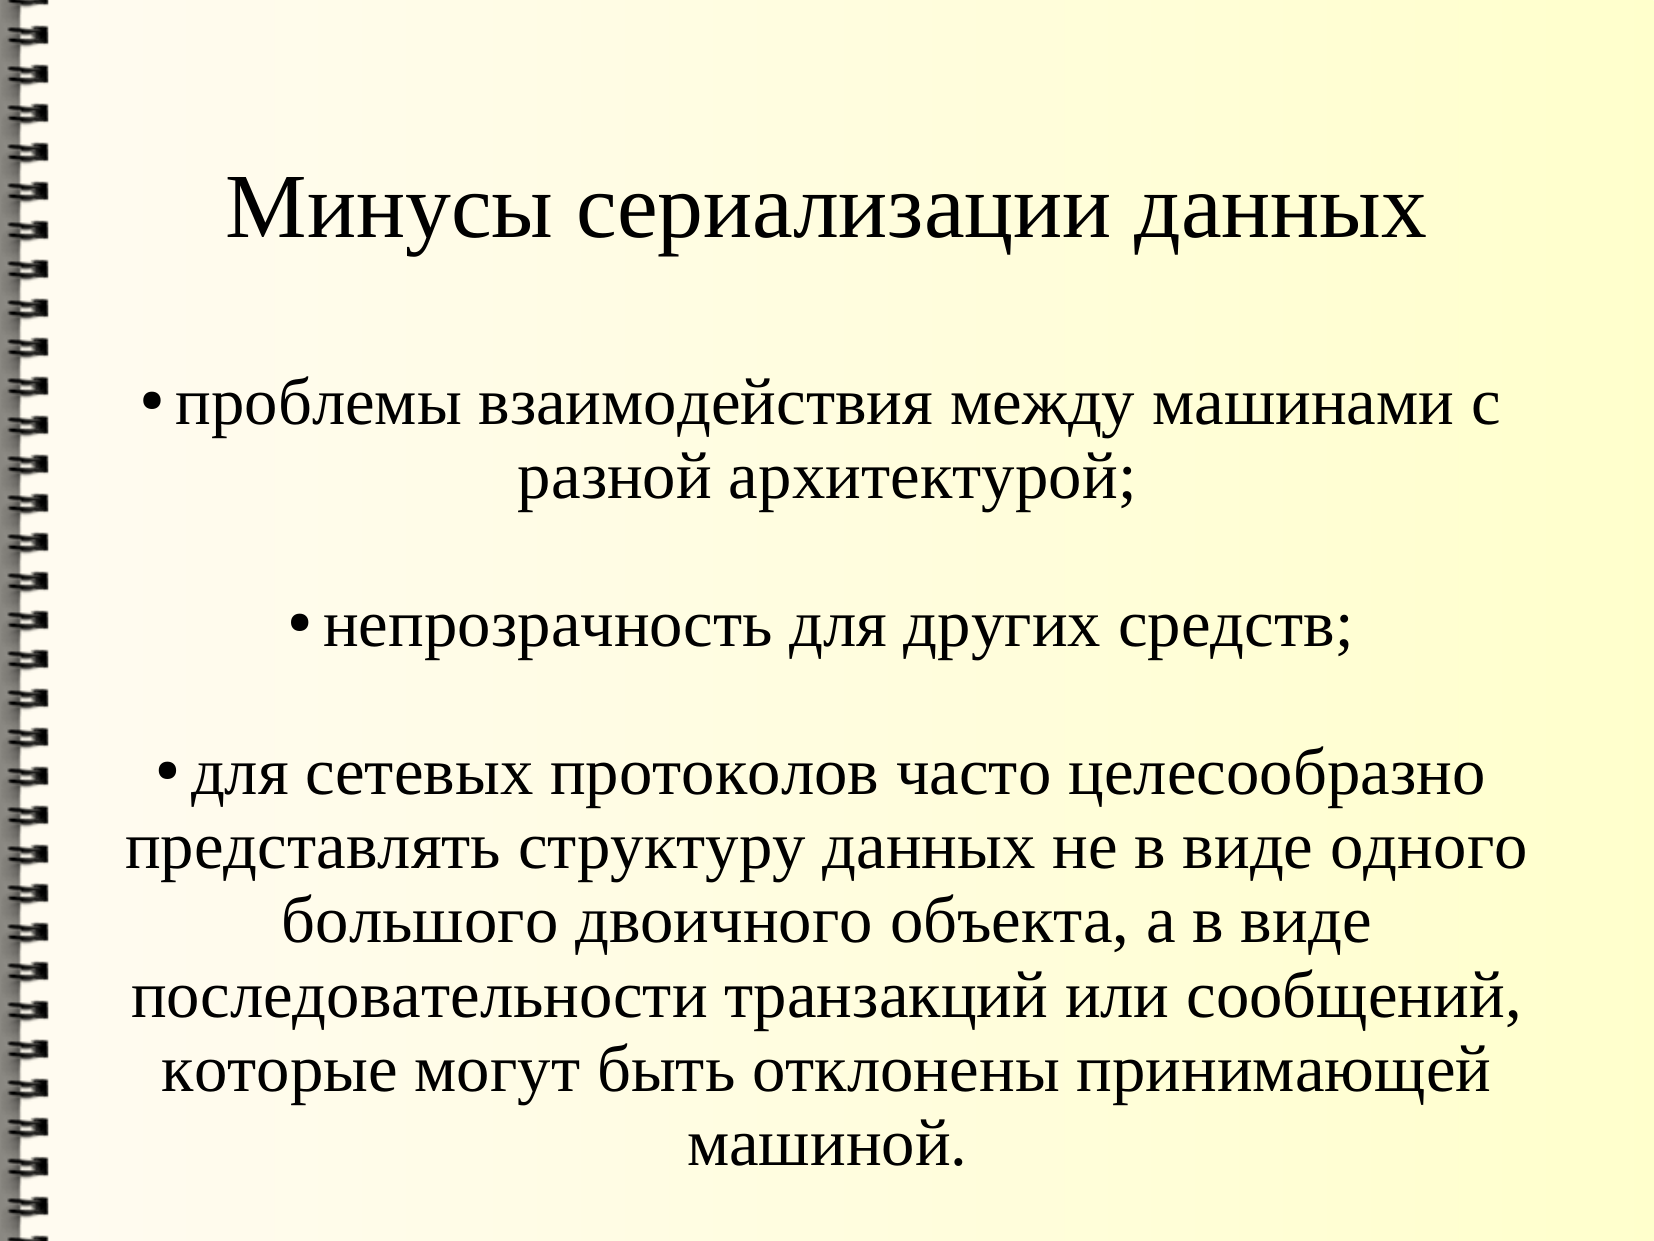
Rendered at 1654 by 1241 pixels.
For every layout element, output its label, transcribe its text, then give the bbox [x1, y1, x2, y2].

picture [0, 0, 1654, 1241]
title Минусы сериализации данных [121, 102, 1534, 311]
subtitle проблемы взаимодействия между машинами с разной архитектурой; непрозрачность для других средств; для сетевых протоколов часто целесообразно представлять структуру данных не в виде одного большого двоичного объекта, а в виде последовательности транзакций или сообщений, которые могут быть отклонены принимающей машиной. [121, 344, 1534, 1200]
